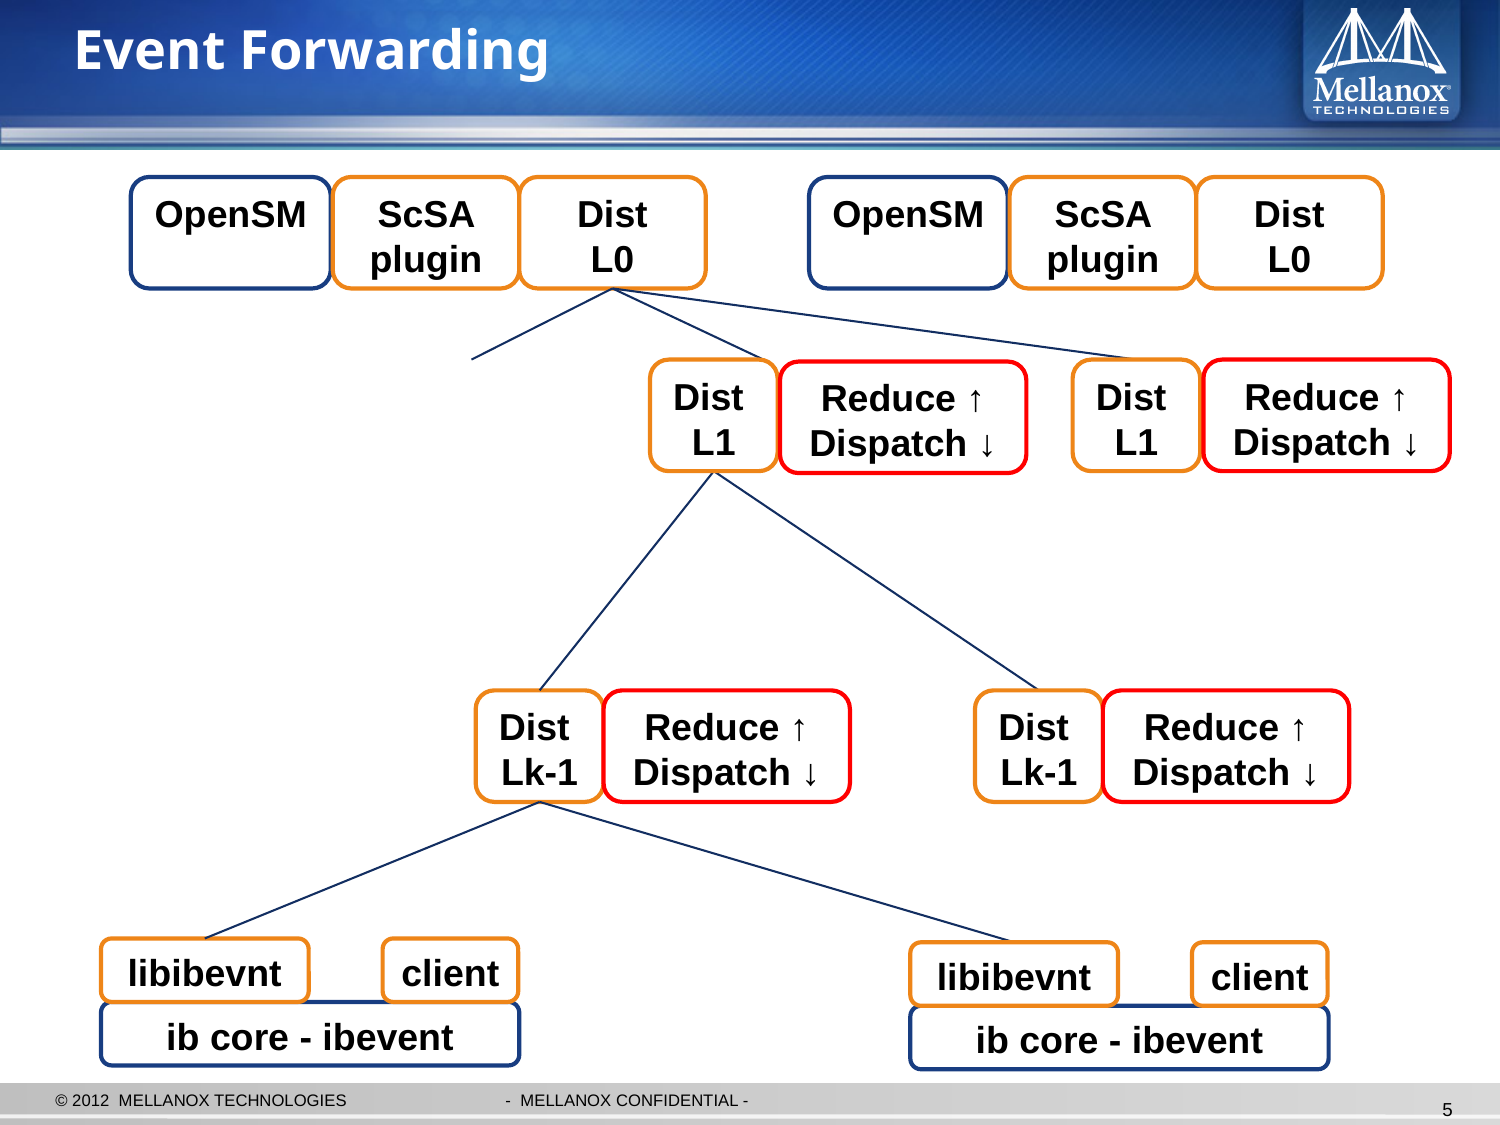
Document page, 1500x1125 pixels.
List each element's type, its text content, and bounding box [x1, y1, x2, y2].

text_box Dist Lk-1 [974, 690, 1103, 802]
text_box Dist L0 [519, 176, 706, 289]
text_box Dist L1 [1072, 359, 1201, 472]
text_box Dist L1 [650, 359, 778, 472]
text_box client [382, 938, 519, 1002]
text_box ib core - ibevent [910, 1005, 1329, 1070]
text_box Reduce ↑ Dispatch ↓ [780, 361, 1027, 474]
title Event Forwarding [58, 0, 1268, 129]
text_box libibevnt [910, 942, 1119, 1006]
text_box ScSA plugin [332, 176, 519, 289]
text_box client [1192, 942, 1328, 1006]
text_box Reduce ↑ Dispatch ↓ [1203, 359, 1450, 472]
text_box OpenSM [809, 176, 1008, 289]
text_box Dist L0 [1196, 176, 1383, 289]
text_box OpenSM [130, 176, 331, 289]
text_box Dist Lk-1 [475, 690, 604, 802]
text_box ScSA plugin [1009, 176, 1196, 289]
text_box Reduce ↑ Dispatch ↓ [603, 690, 850, 802]
text_box Reduce ↑ Dispatch ↓ [1102, 690, 1350, 802]
text_box libibevnt [100, 938, 309, 1002]
text_box ib core - ibevent [100, 1001, 520, 1066]
picture [0, 0, 1500, 150]
